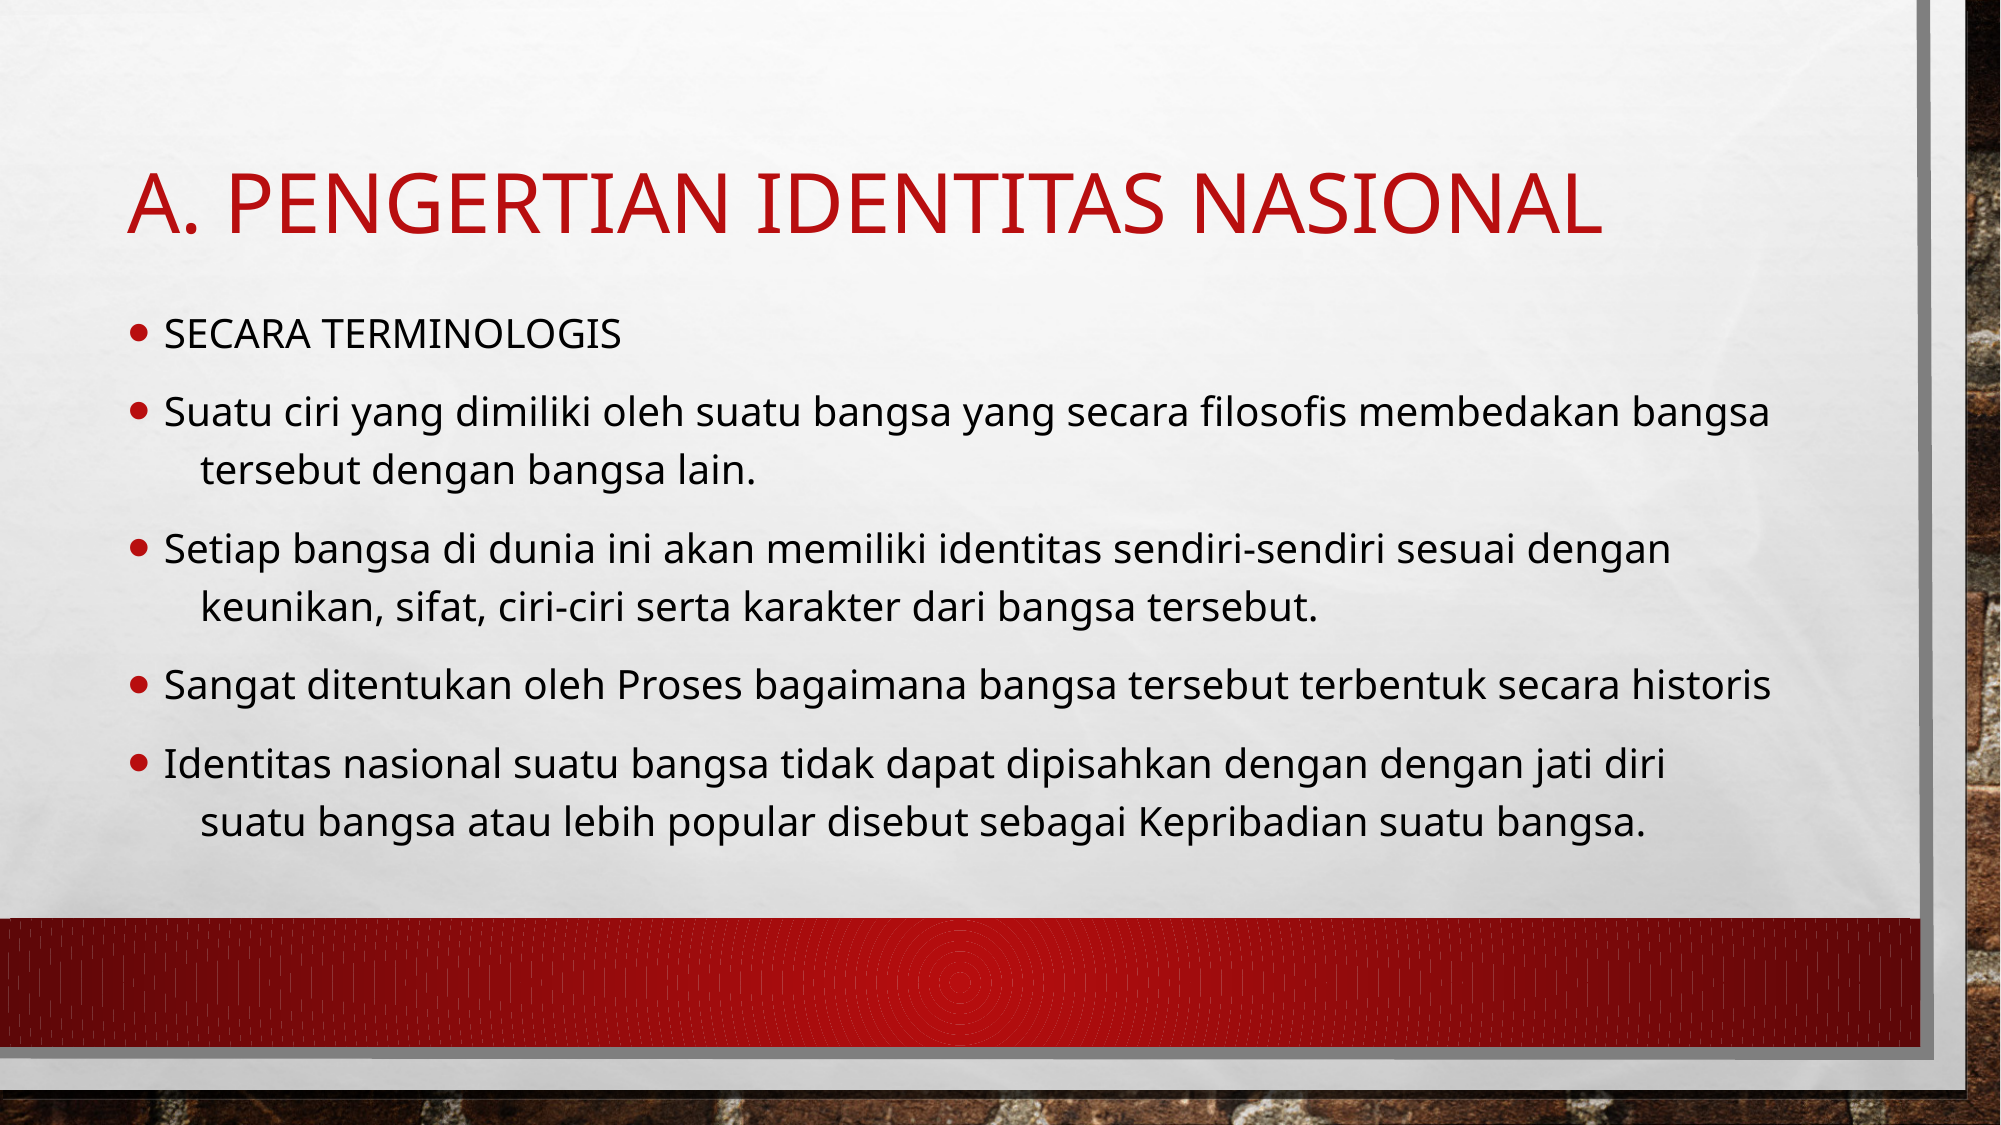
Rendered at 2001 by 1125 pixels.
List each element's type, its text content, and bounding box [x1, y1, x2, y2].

list Secara terminologis Suatu ciri yang dimiliki oleh suatu bangsa yang secara filosofis membedakan bangsa tersebut dengan bangsa lain. Setiap bangsa di dunia ini akan memiliki identitas sendiri-sendiri sesuai dengan keunikan, sifat, ciri-ciri serta karakter dari bangsa tersebut. Sangat ditentukan oleh Proses bagaimana bangsa tersebut terbentuk secara historis Identitas nasional suatu bangsa tidak dapat dipisahkan dengan dengan jati diri suatu bangsa atau lebih popular disebut sebagai Kepribadian suatu bangsa. [112, 261, 1789, 882]
title A. Pengertian IDENTITAS NASIONAL [112, 112, 1819, 302]
